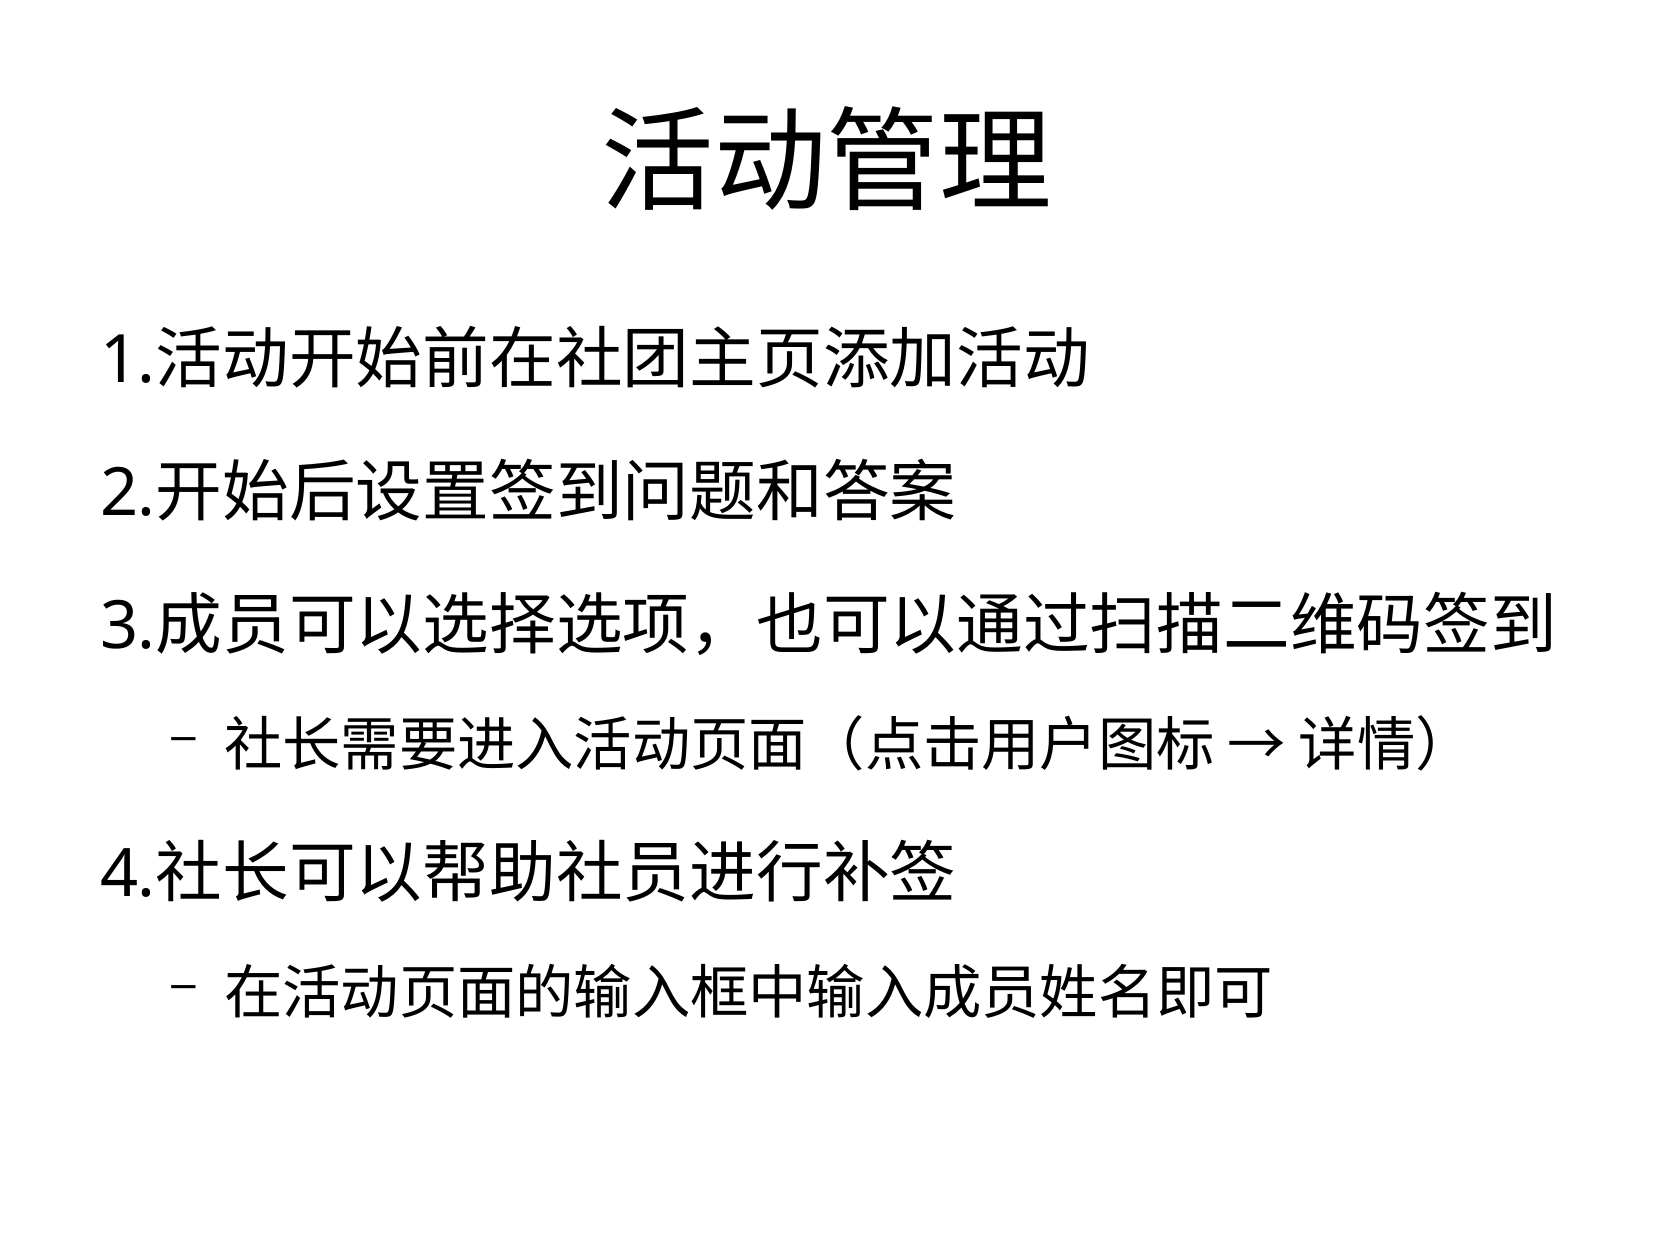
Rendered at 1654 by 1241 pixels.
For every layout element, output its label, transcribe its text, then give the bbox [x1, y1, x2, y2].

title 活动管理 [82, 49, 1571, 257]
list 活动开始前在社团主页添加活动 开始后设置签到问题和答案 成员可以选择选项，也可以通过扫描二维码签到 社长需要进入活动页面（点击用户图标 → 详情） 社长可以帮助社员进行补签 在活动页面的输入框中输入成员姓名即可 [82, 290, 1571, 1217]
